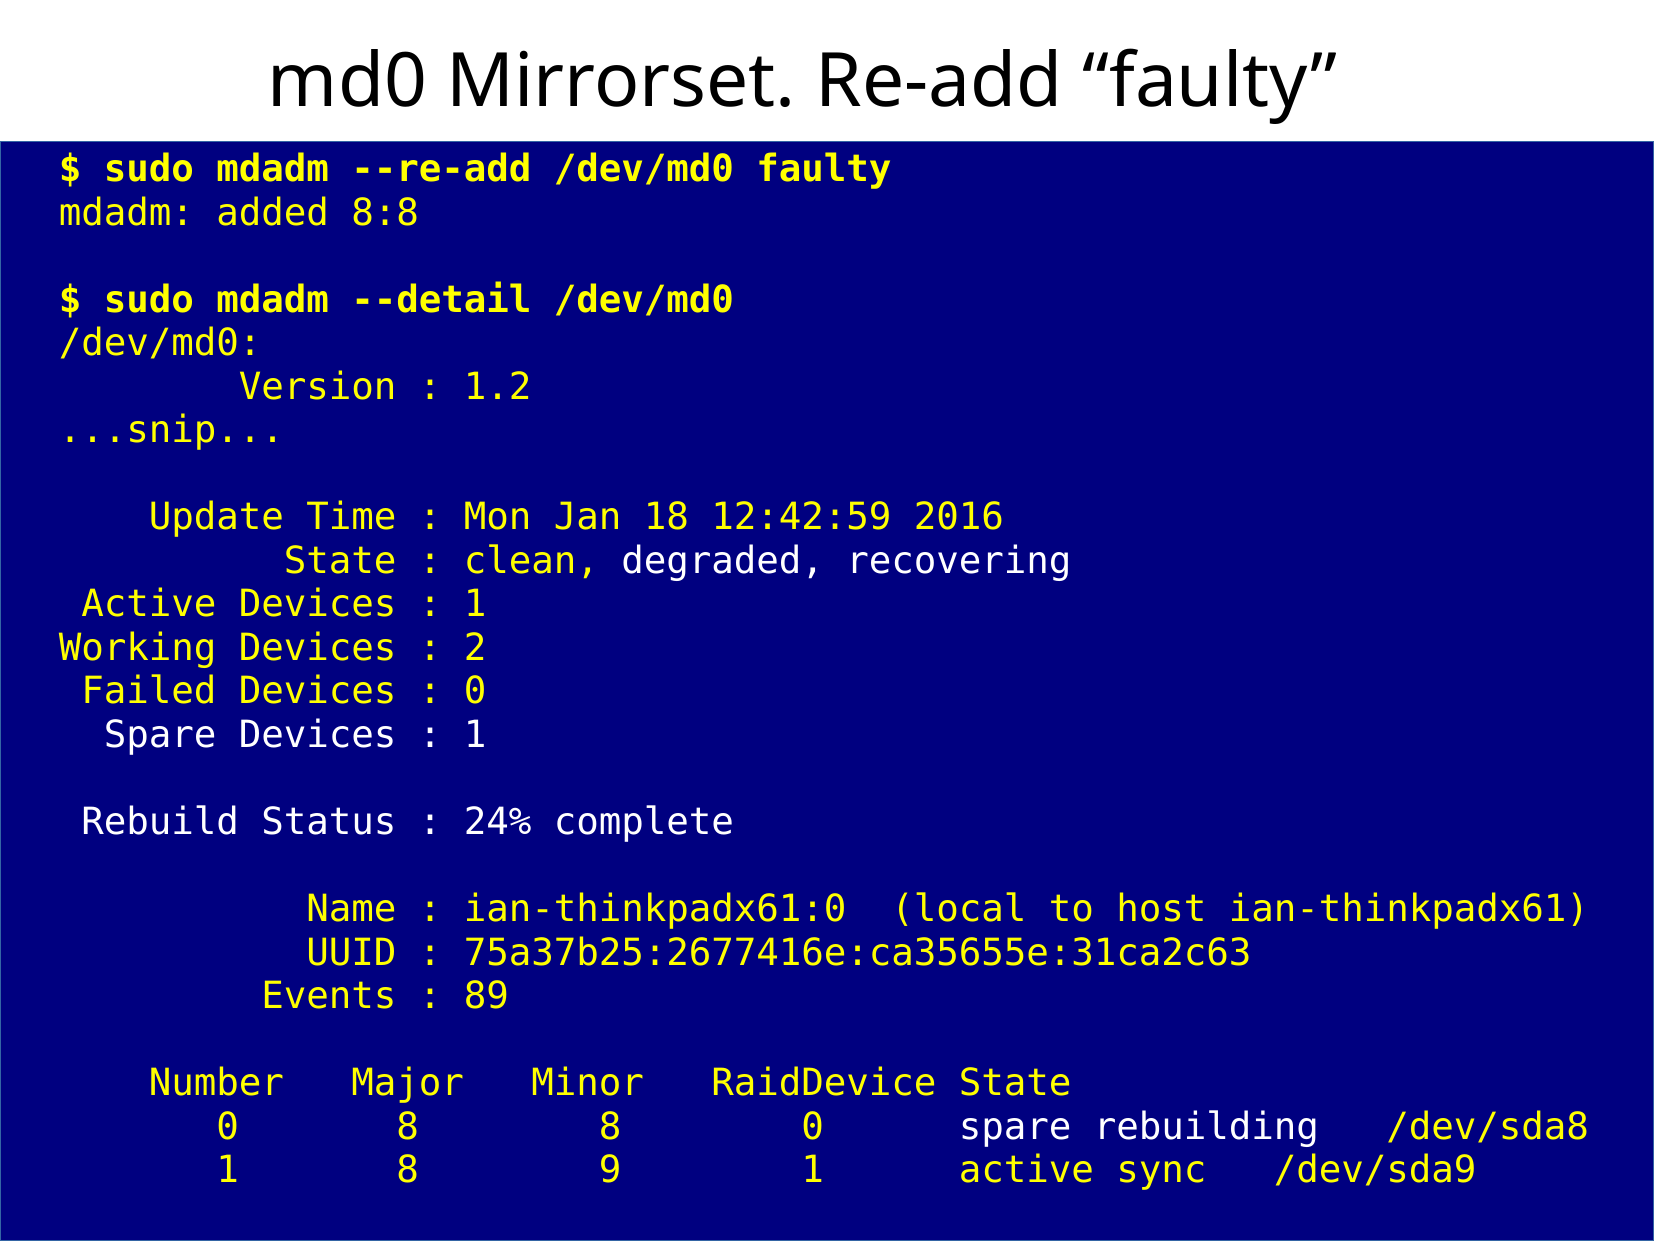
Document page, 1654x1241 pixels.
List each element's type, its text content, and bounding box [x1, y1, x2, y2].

text_box $ sudo mdadm --re-add /dev/md0 faulty mdadm: added 8:8 $ sudo mdadm --detail /dev/md0 /dev/md0: Version : 1.2 ...snip... Update Time : Mon Jan 18 12:42:59 2016 State : clean, degraded, recovering Active Devices : 1 Working Devices : 2 Failed Devices : 0 Spare Devices : 1 Rebuild Status : 24% complete Name : ian-thinkpadx61:0 (local to host ian-thinkpadx61) UUID : 75a37b25:2677416e:ca35655e:31ca2c63 Events : 89 Number Major Minor RaidDevice State 0 8 8 0 spare rebuilding /dev/sda8 1 8 9 1 active sync /dev/sda9 [0, 141, 1654, 1241]
title md0 Mirrorset. Re-add “faulty” [59, 36, 1548, 119]
